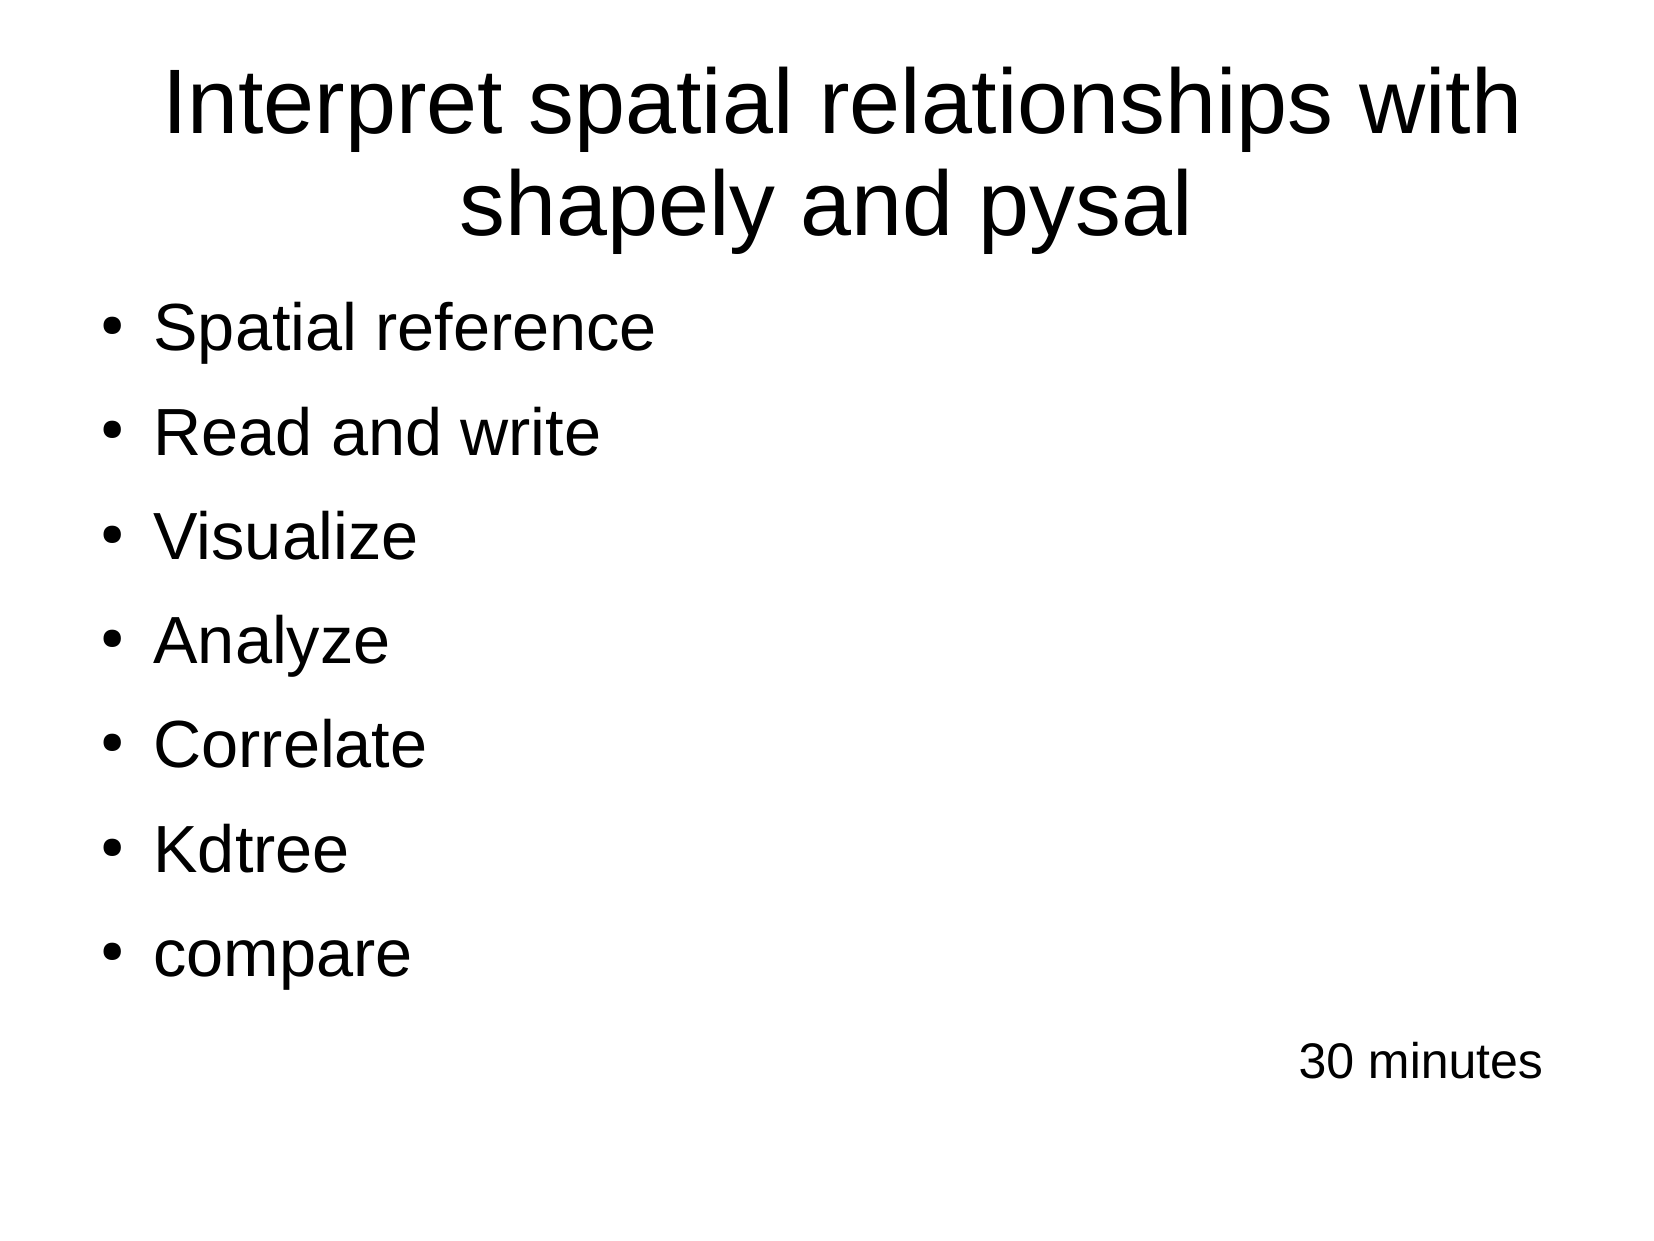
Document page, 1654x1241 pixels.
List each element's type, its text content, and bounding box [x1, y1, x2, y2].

list Spatial reference Read and write Visualize Analyze Correlate Kdtree compare [82, 290, 1538, 1010]
text_box 30 minutes [945, 1009, 1543, 1113]
title Interpret spatial relationships with shapely and pysal [82, 49, 1571, 257]
